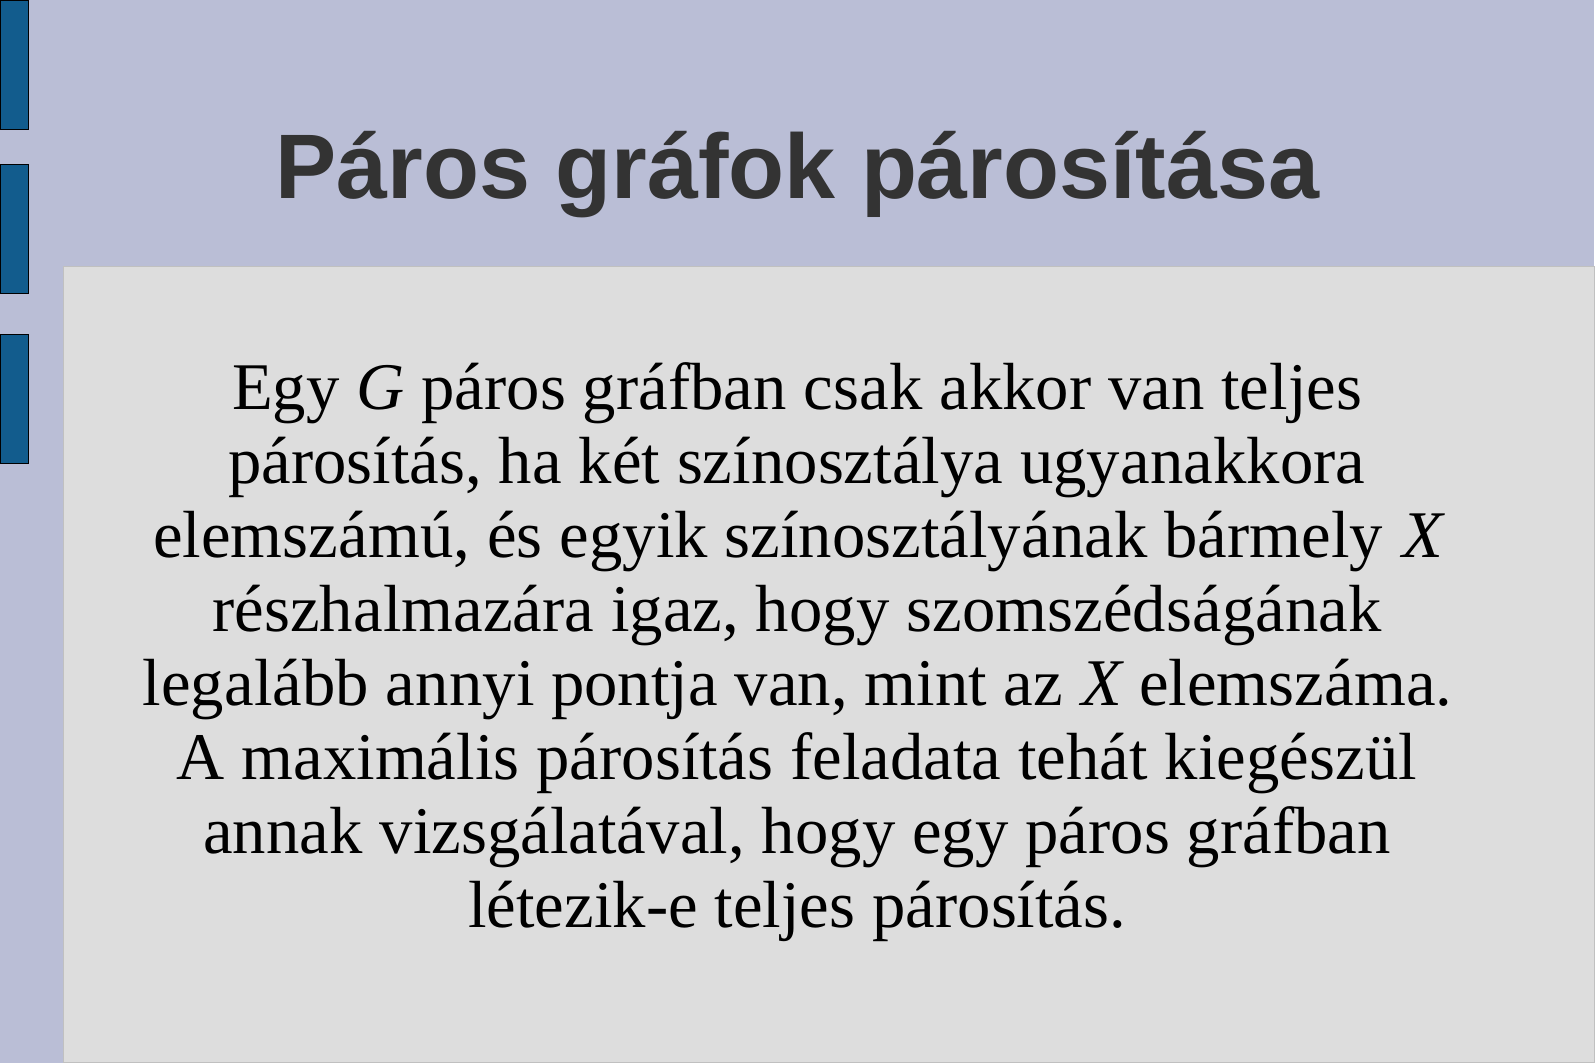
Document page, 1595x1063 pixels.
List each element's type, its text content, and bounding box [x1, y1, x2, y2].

title Páros gráfok párosítása [117, 85, 1479, 249]
subtitle Egy G páros gráfban csak akkor van teljes párosítás, ha két színosztálya ugyanakkora elemszámú, és egyik színosztályának bármely X részhalmazára igaz, hogy szomszédságának legalább annyi pontja van, mint az X elemszáma. A maximális párosítás feladata tehát kiegészül annak vizsgálatával, hogy egy páros gráfban létezik-e teljes párosítás. [117, 302, 1479, 990]
